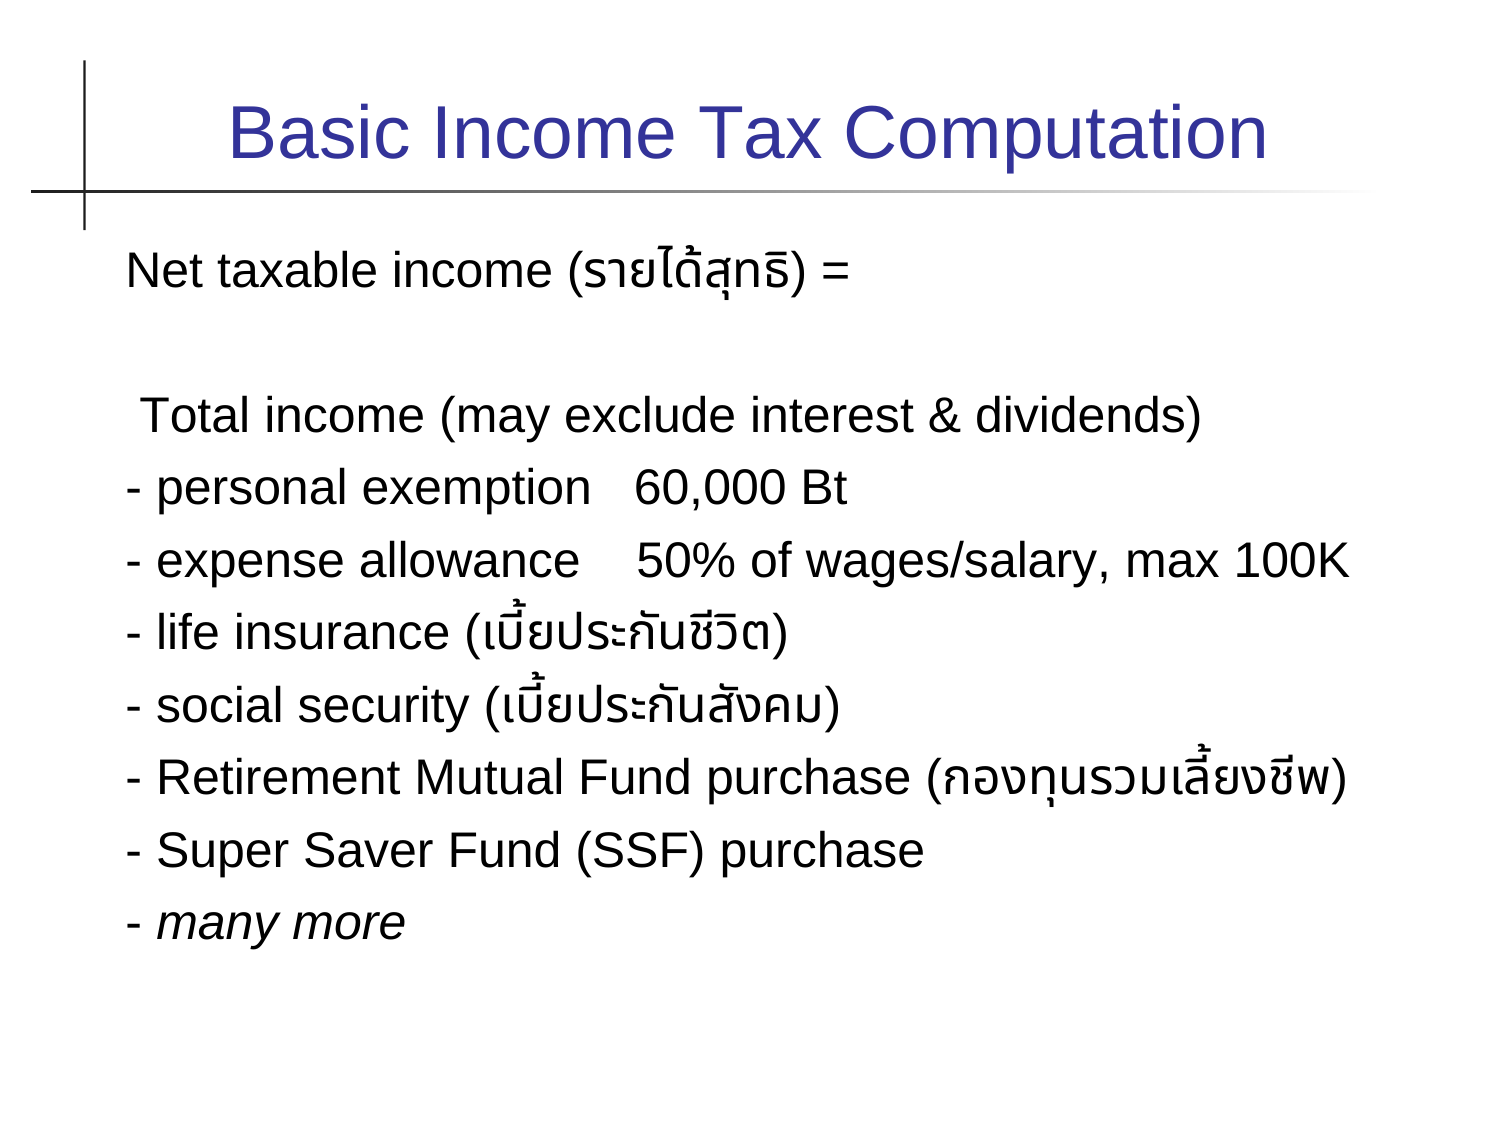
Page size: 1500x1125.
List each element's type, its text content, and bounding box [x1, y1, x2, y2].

list Net taxable income (รายได้สุทธิ) = Total income (may exclude interest & dividends) - personal exemption 60,000 Bt - expense allowance 50% of wages/salary, max 100K - life insurance (เบี้ยประกันชีวิต) - social security (เบี้ยประกันสังคม) - Retirement Mutual Fund purchase (กองทุนรวมเลี้ยงชีพ) - Super Saver Fund (SSF) purchase - many more [110, 229, 1408, 960]
title Basic Income Tax Computation [100, 42, 1397, 182]
